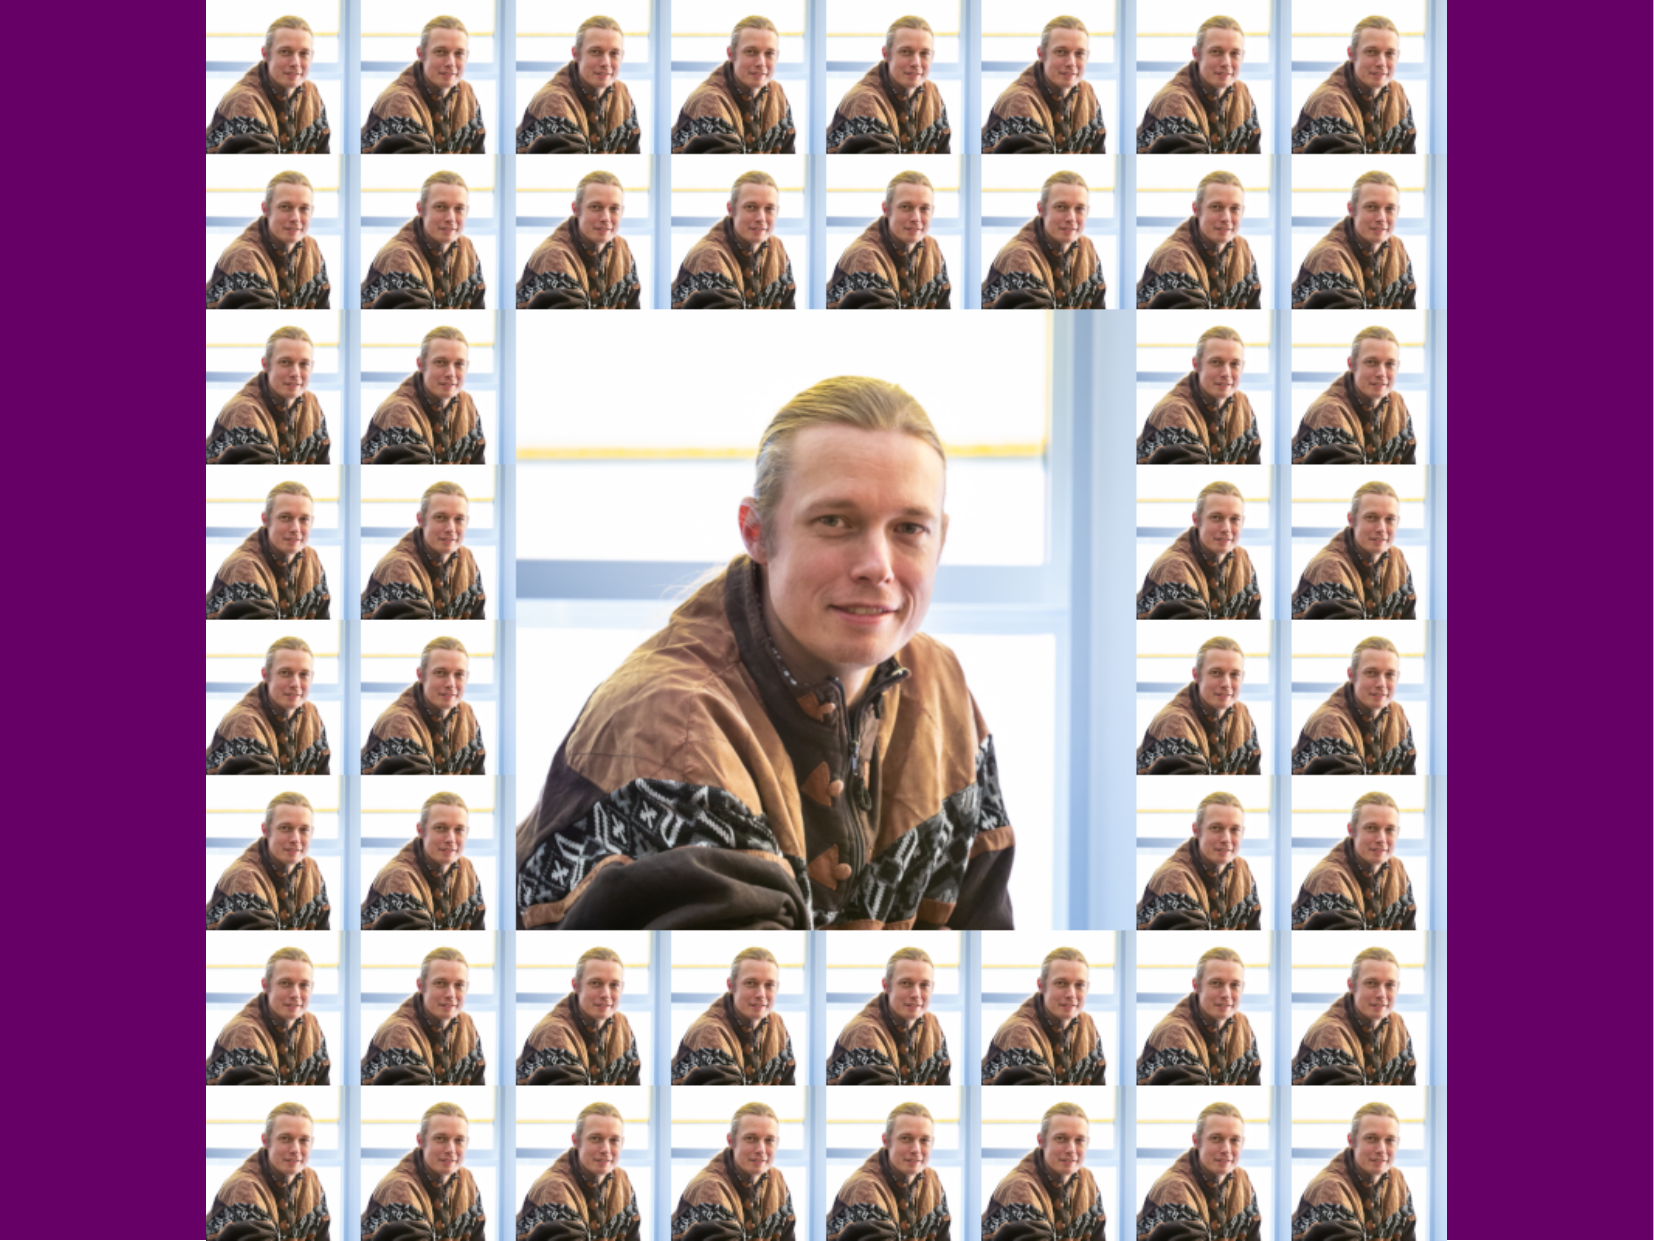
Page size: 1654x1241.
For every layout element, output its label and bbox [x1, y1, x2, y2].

picture [206, 0, 1447, 1241]
